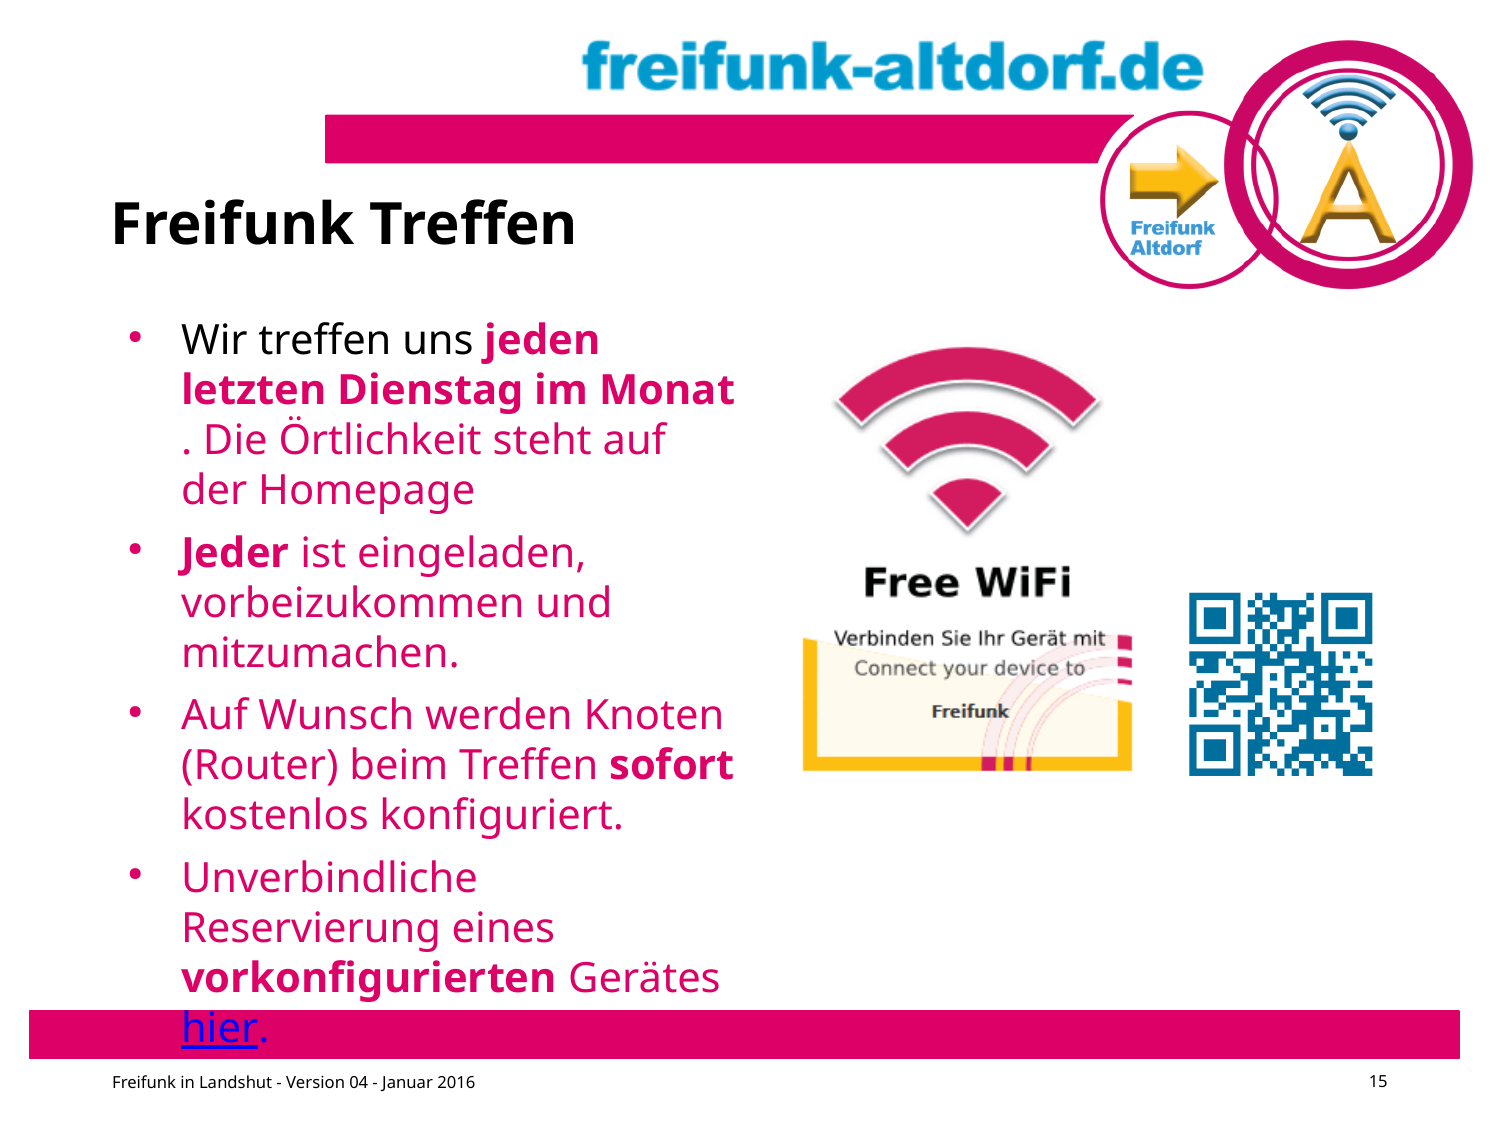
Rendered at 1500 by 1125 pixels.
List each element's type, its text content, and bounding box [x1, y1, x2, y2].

picture [797, 338, 1140, 779]
slide_number <Foliennummer> [1107, 1058, 1388, 1106]
picture [562, 24, 1474, 296]
title Freifunk Treffen [110, 160, 1093, 282]
footer Freifunk in Landshut - Version 04 - Januar 2016 [112, 1058, 1090, 1106]
list Wir treffen uns jeden letzten Dienstag im Monat . Die Örtlichkeit steht auf der Homepage Jeder ist eingeladen, vorbeizukommen und mitzumachen. Auf Wunsch werden Knoten (Router) beim Treffen sofort kostenlos konfiguriert. Unverbindliche Reservierung eines vorkonfigurierten Gerätes hier. [110, 312, 738, 1000]
picture [1185, 589, 1377, 779]
